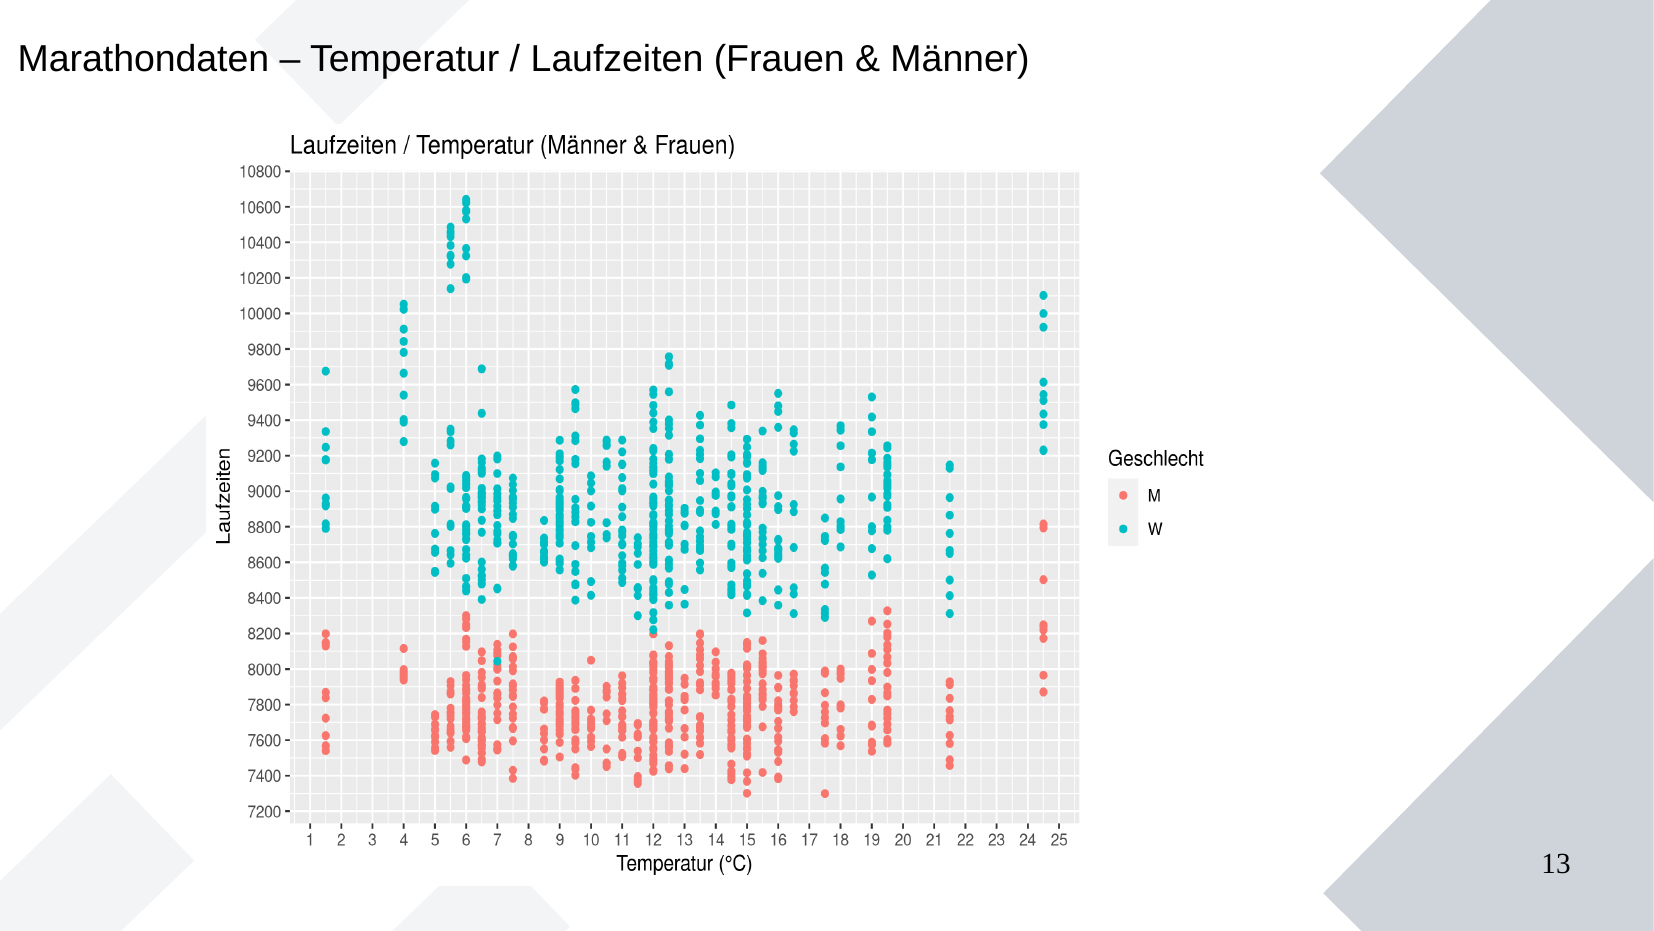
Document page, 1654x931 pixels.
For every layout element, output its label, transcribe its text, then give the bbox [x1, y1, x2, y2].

picture [206, 124, 1223, 886]
title Marathondaten – Temperatur / Laufzeiten (Frauen & Männer) [17, 27, 1506, 89]
